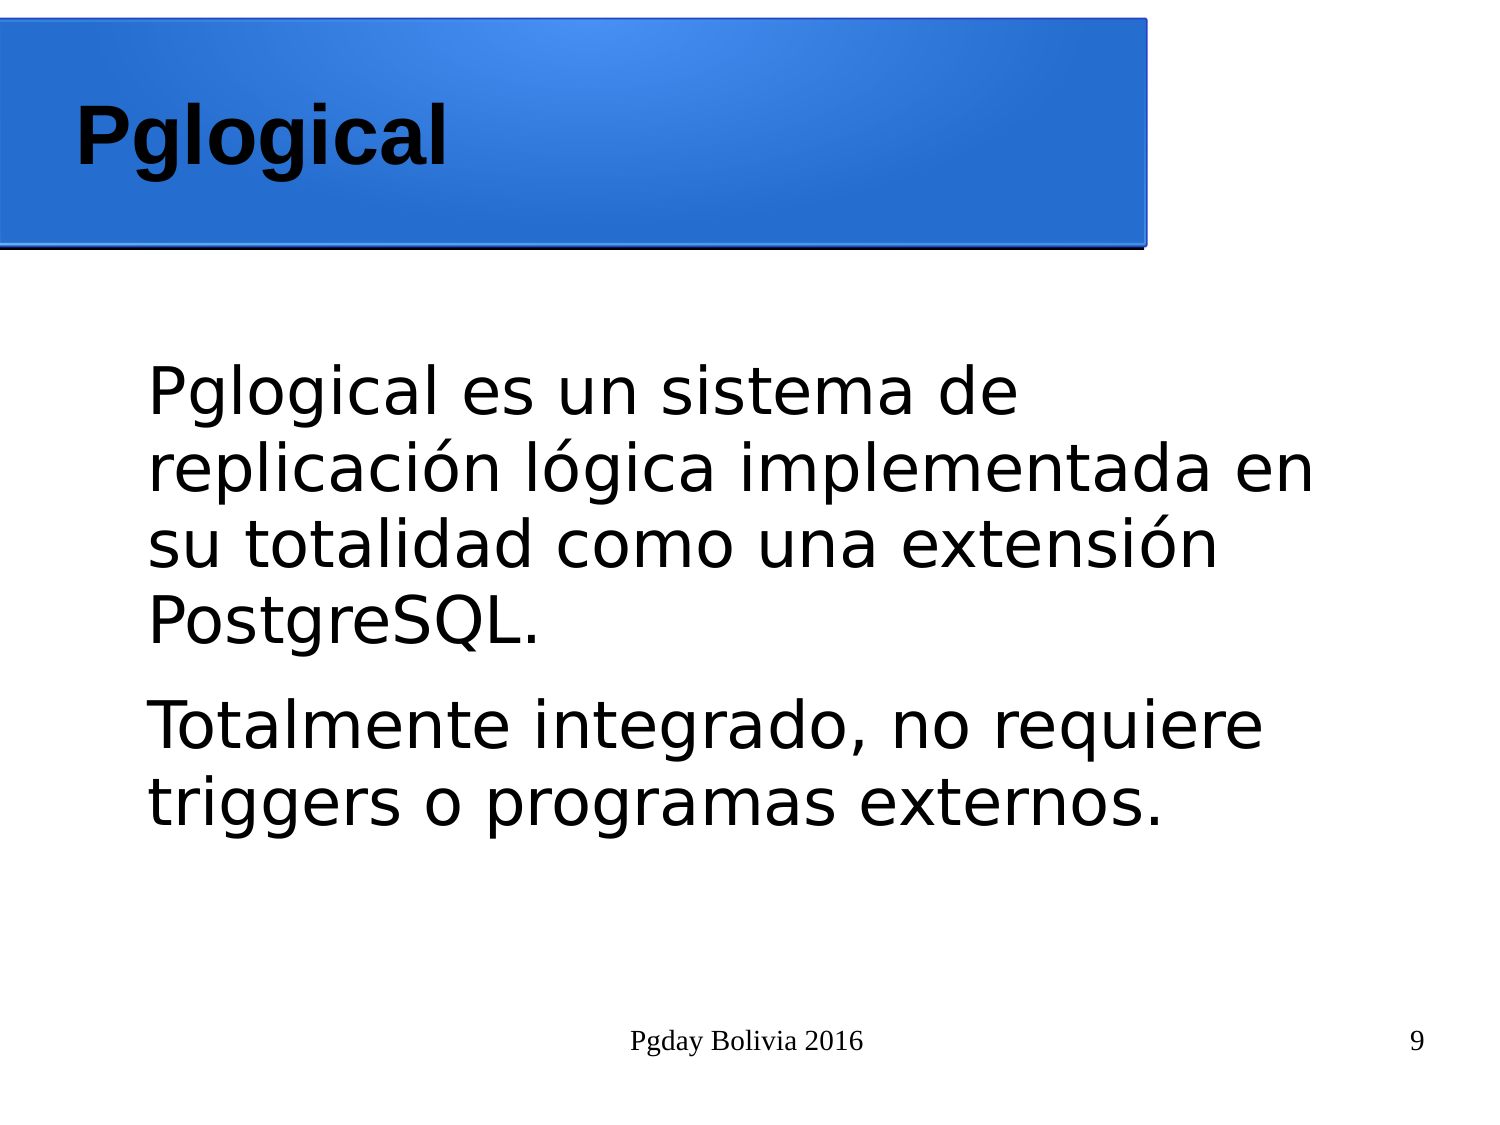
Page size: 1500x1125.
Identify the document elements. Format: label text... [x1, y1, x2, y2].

title Pglogical [75, 42, 1120, 229]
list Pglogical es un sistema de replicación lógica implementada en su totalidad como una extensión PostgreSQL. Totalmente integrado, no requiere triggers o programas externos. [147, 354, 1348, 843]
